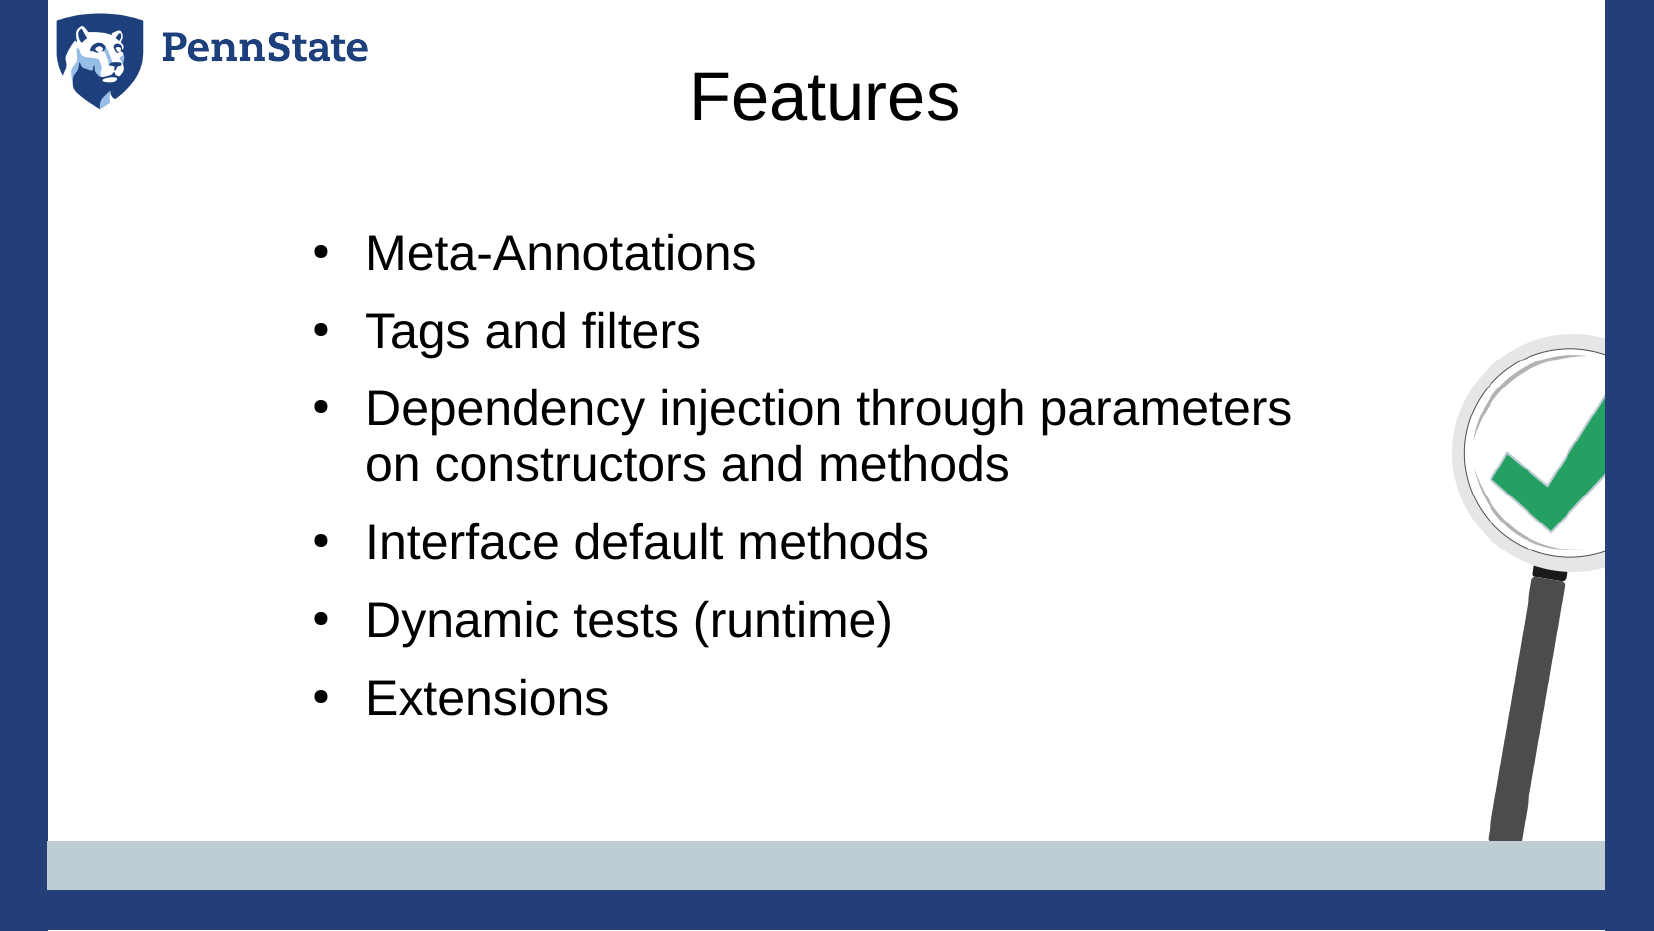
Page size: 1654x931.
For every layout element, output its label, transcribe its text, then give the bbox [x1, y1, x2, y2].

title Features [60, 19, 1591, 175]
picture [1452, 334, 1605, 841]
picture [48, 0, 411, 152]
list Meta-Annotations Tags and filters Dependency injection through parameters on constructors and methods Interface default methods Dynamic tests (runtime) Extensions [294, 225, 1360, 766]
